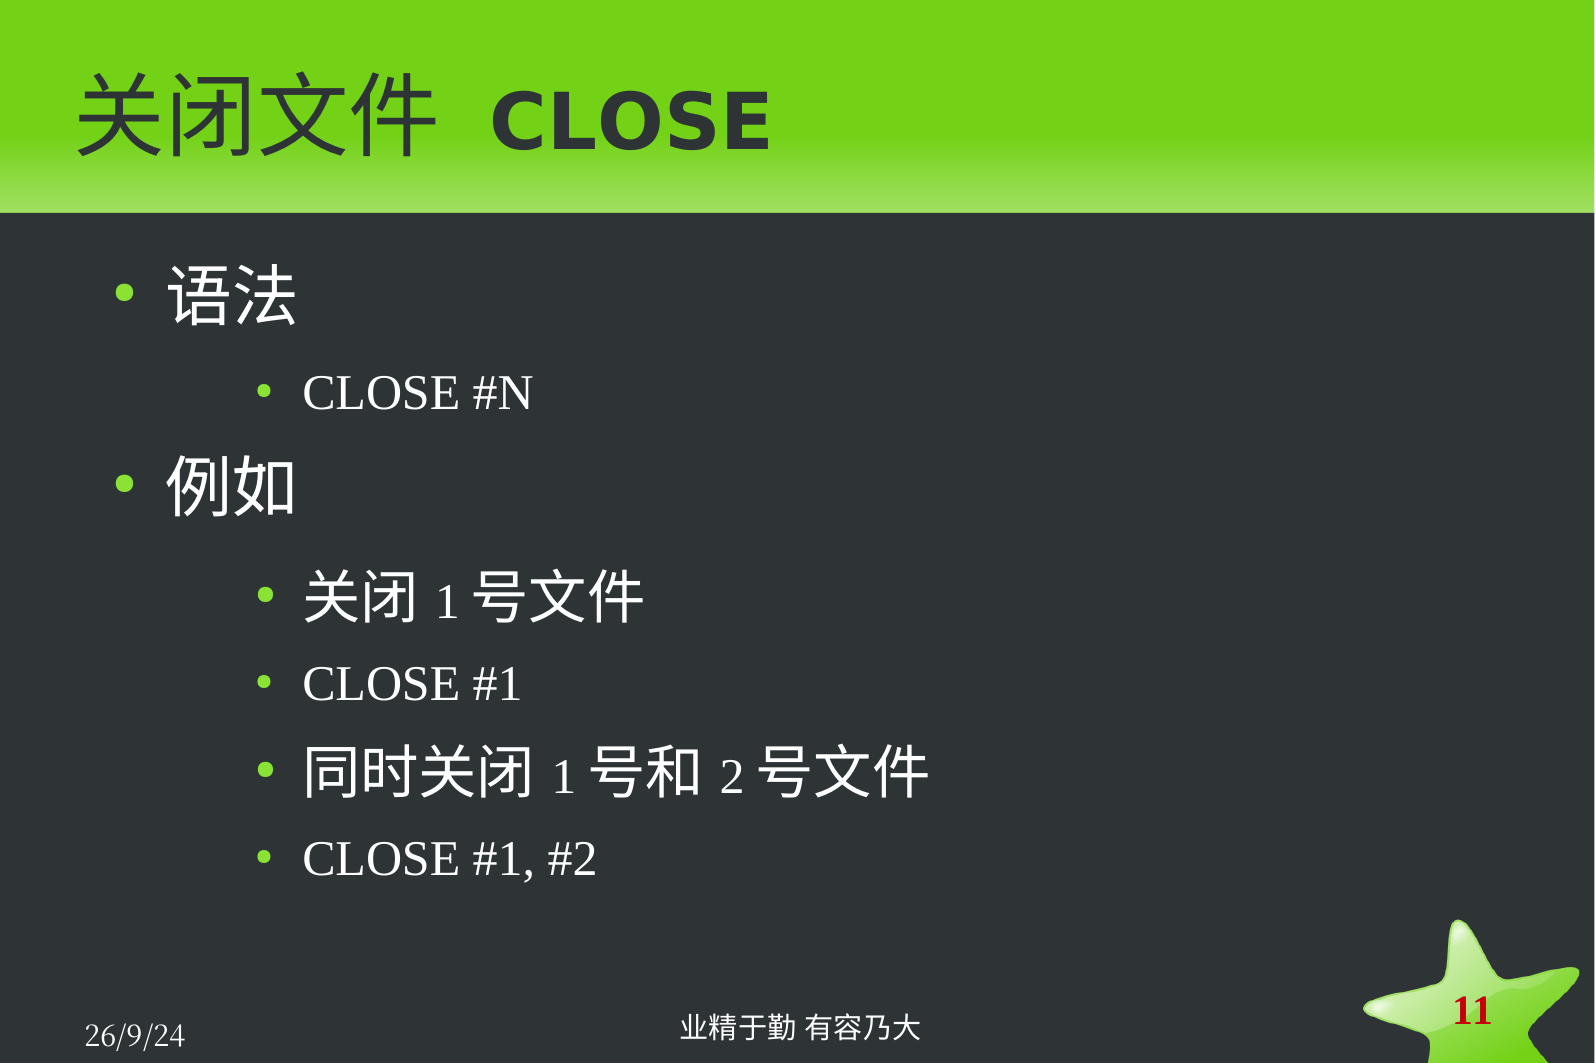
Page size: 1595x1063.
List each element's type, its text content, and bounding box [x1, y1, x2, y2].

title 关闭文件 CLOSE [74, 25, 1510, 203]
list 语法 CLOSE #N 例如 关闭1号文件 CLOSE #1 同时关闭1号和2号文件 CLOSE #1, #2 [79, 248, 1515, 951]
picture [0, 0, 1595, 1063]
